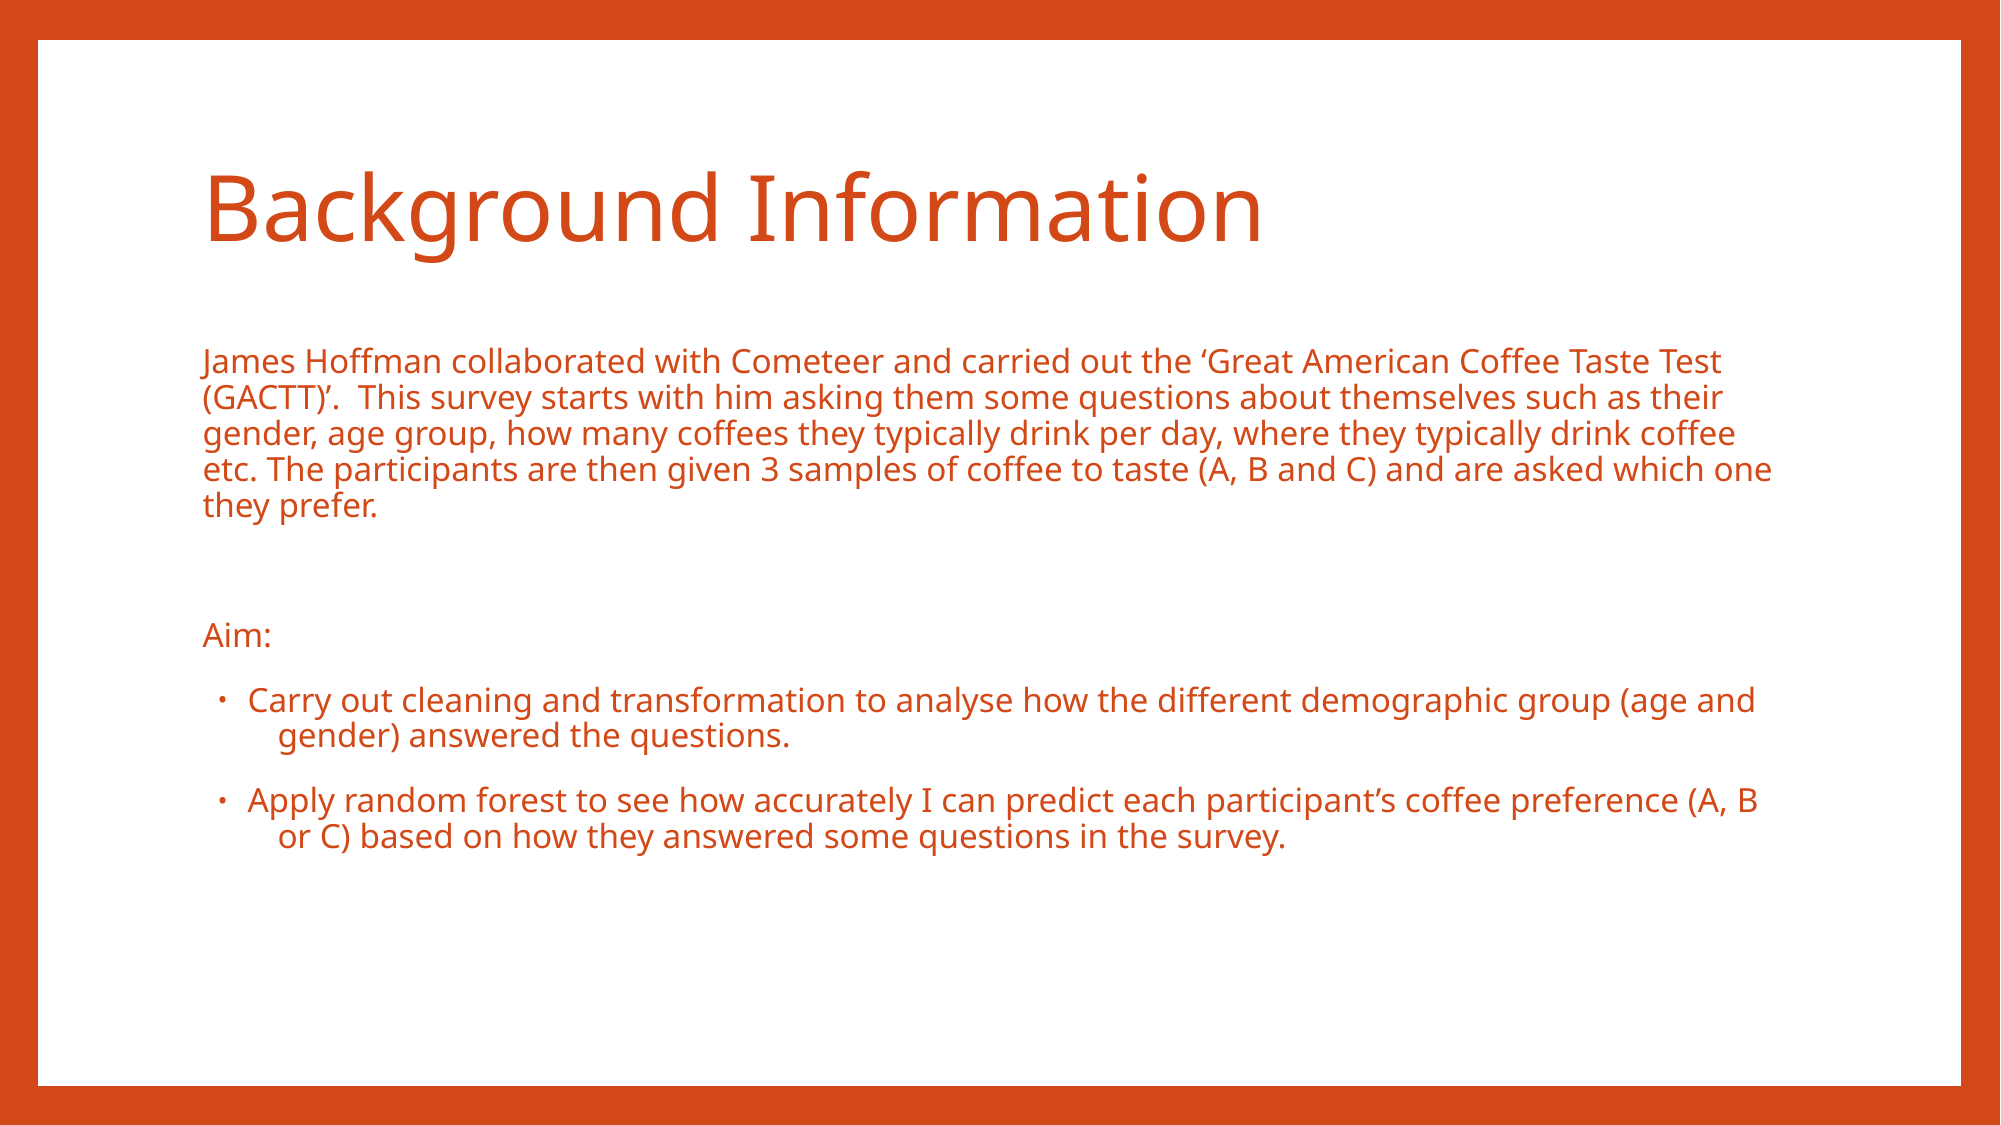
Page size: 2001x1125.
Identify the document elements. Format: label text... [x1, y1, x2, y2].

list James Hoffman collaborated with Cometeer and carried out the ‘Great American Coffee Taste Test (GACTT)’. This survey starts with him asking them some questions about themselves such as their gender, age group, how many coffees they typically drink per day, where they typically drink coffee etc. The participants are then given 3 samples of coffee to taste (A, B and C) and are asked which one they prefer. Aim: Carry out cleaning and transformation to analyse how the different demographic group (age and gender) answered the questions. Apply random forest to see how accurately I can predict each participant’s coffee preference (A, B or C) based on how they answered some questions in the survey. [187, 337, 1808, 1000]
title Background Information [187, 99, 1808, 323]
